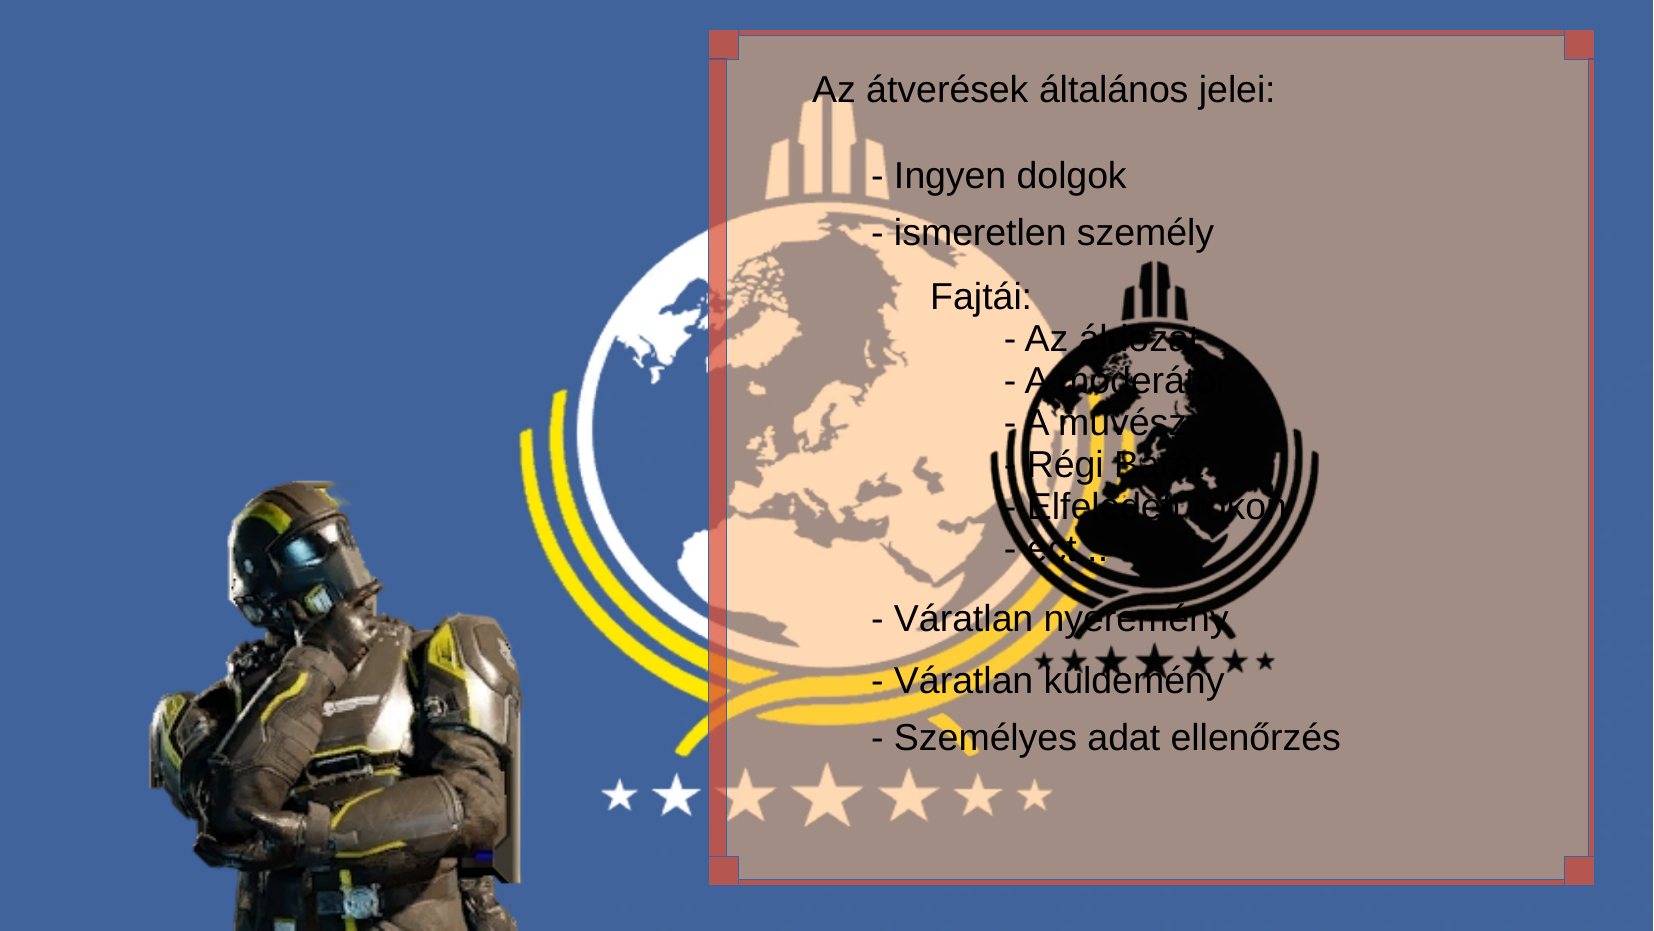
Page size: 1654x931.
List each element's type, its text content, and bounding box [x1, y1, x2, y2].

text_box [708, 29, 1595, 886]
text_box - Ingyen dolgok [856, 147, 1536, 205]
picture [0, 0, 1653, 931]
text_box - ismeretlen személy [856, 204, 1329, 262]
text_box Az átverések általános jelei: [797, 61, 1536, 119]
text_box - Váratlan küldemény [856, 651, 1536, 708]
text_box Fajtái: - Az áldozat - A moderátor - A művész - Régi Barát - Elfeledett rokon - ect... [915, 267, 1388, 577]
text_box - Személyes adat ellenőrzés [856, 708, 1536, 766]
text_box - Váratlan nyeremény [856, 590, 1536, 648]
